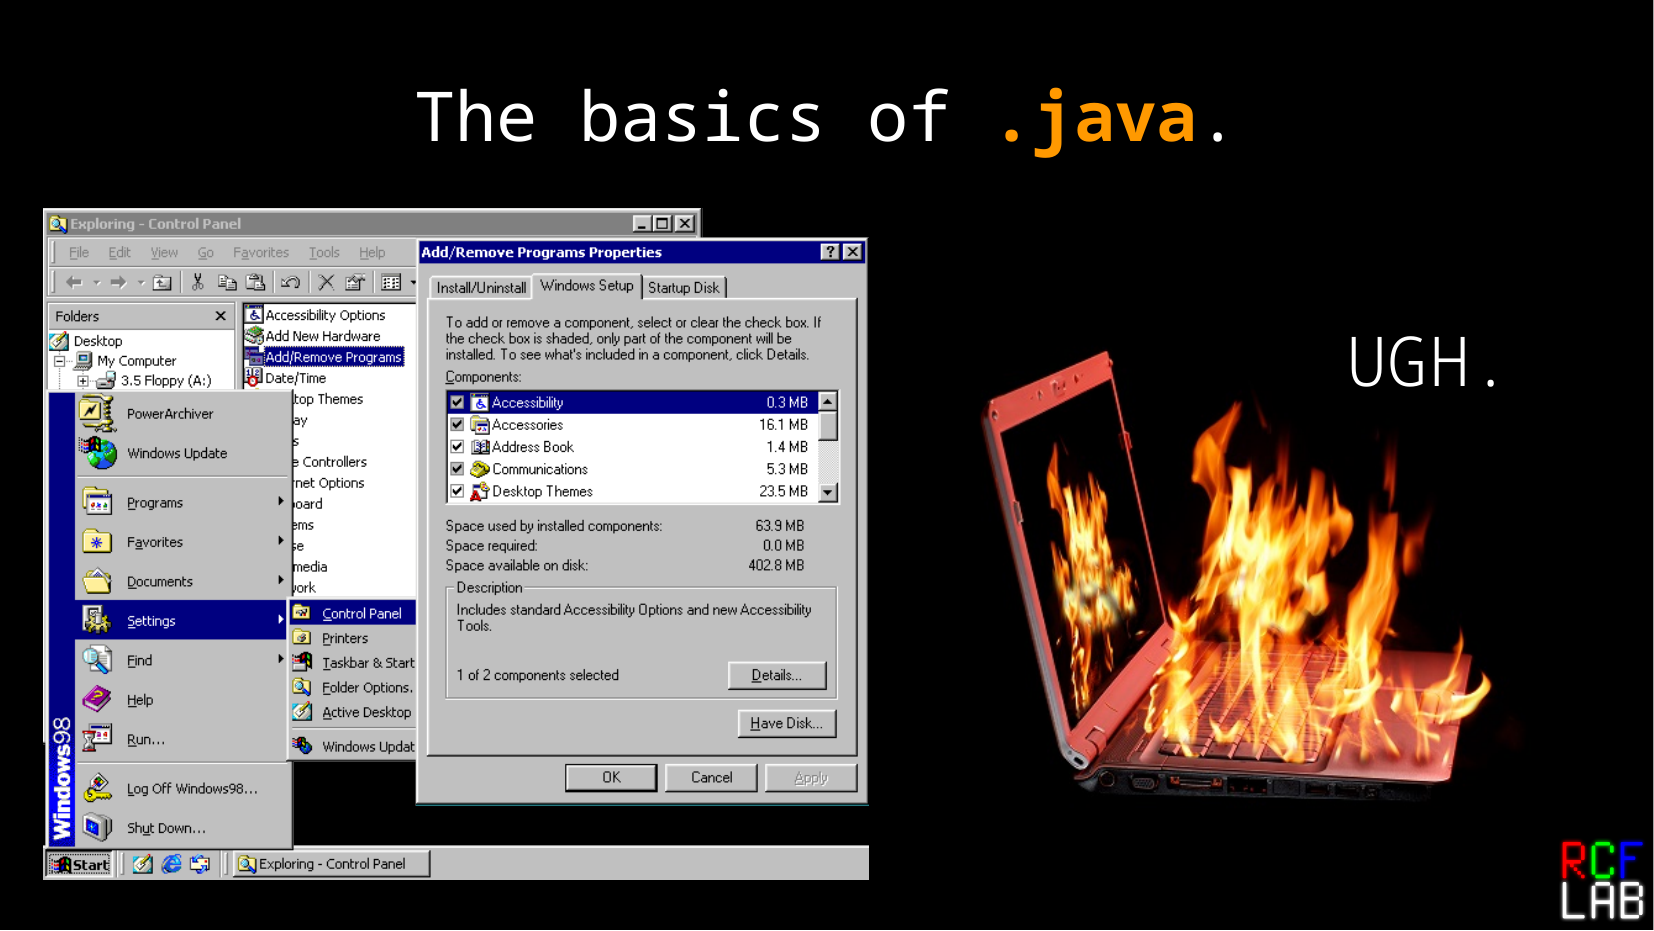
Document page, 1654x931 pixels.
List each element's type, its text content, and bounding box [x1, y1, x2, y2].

picture [893, 438, 1636, 821]
title The basics of .java. [82, 37, 1571, 193]
picture [43, 208, 869, 880]
title UGH. [685, 281, 1654, 438]
picture [1559, 838, 1646, 922]
